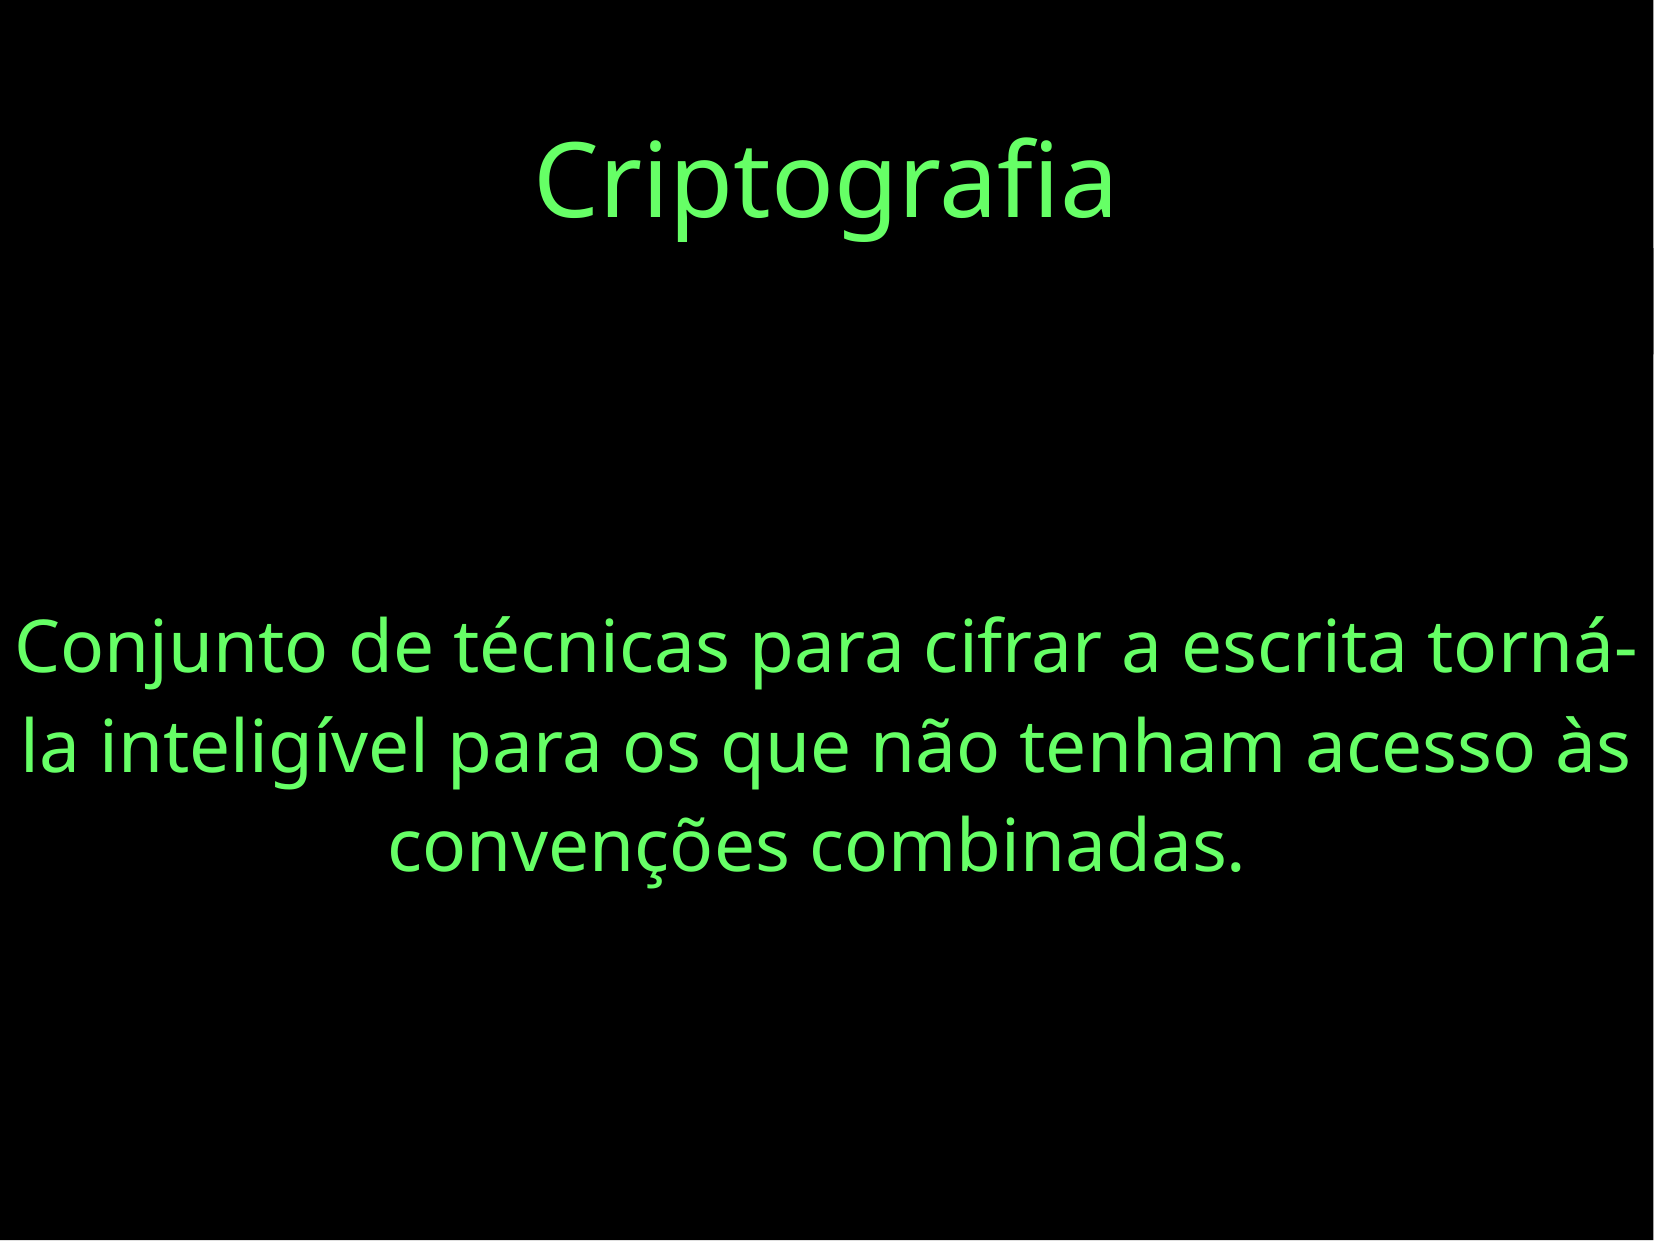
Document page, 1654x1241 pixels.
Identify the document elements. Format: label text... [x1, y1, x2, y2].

subtitle Conjunto de técnicas para cifrar a escrita torná-la inteligível para os que não tenham acesso às convenções combinadas. [0, 248, 1654, 1241]
title Criptografia [0, 0, 1654, 248]
